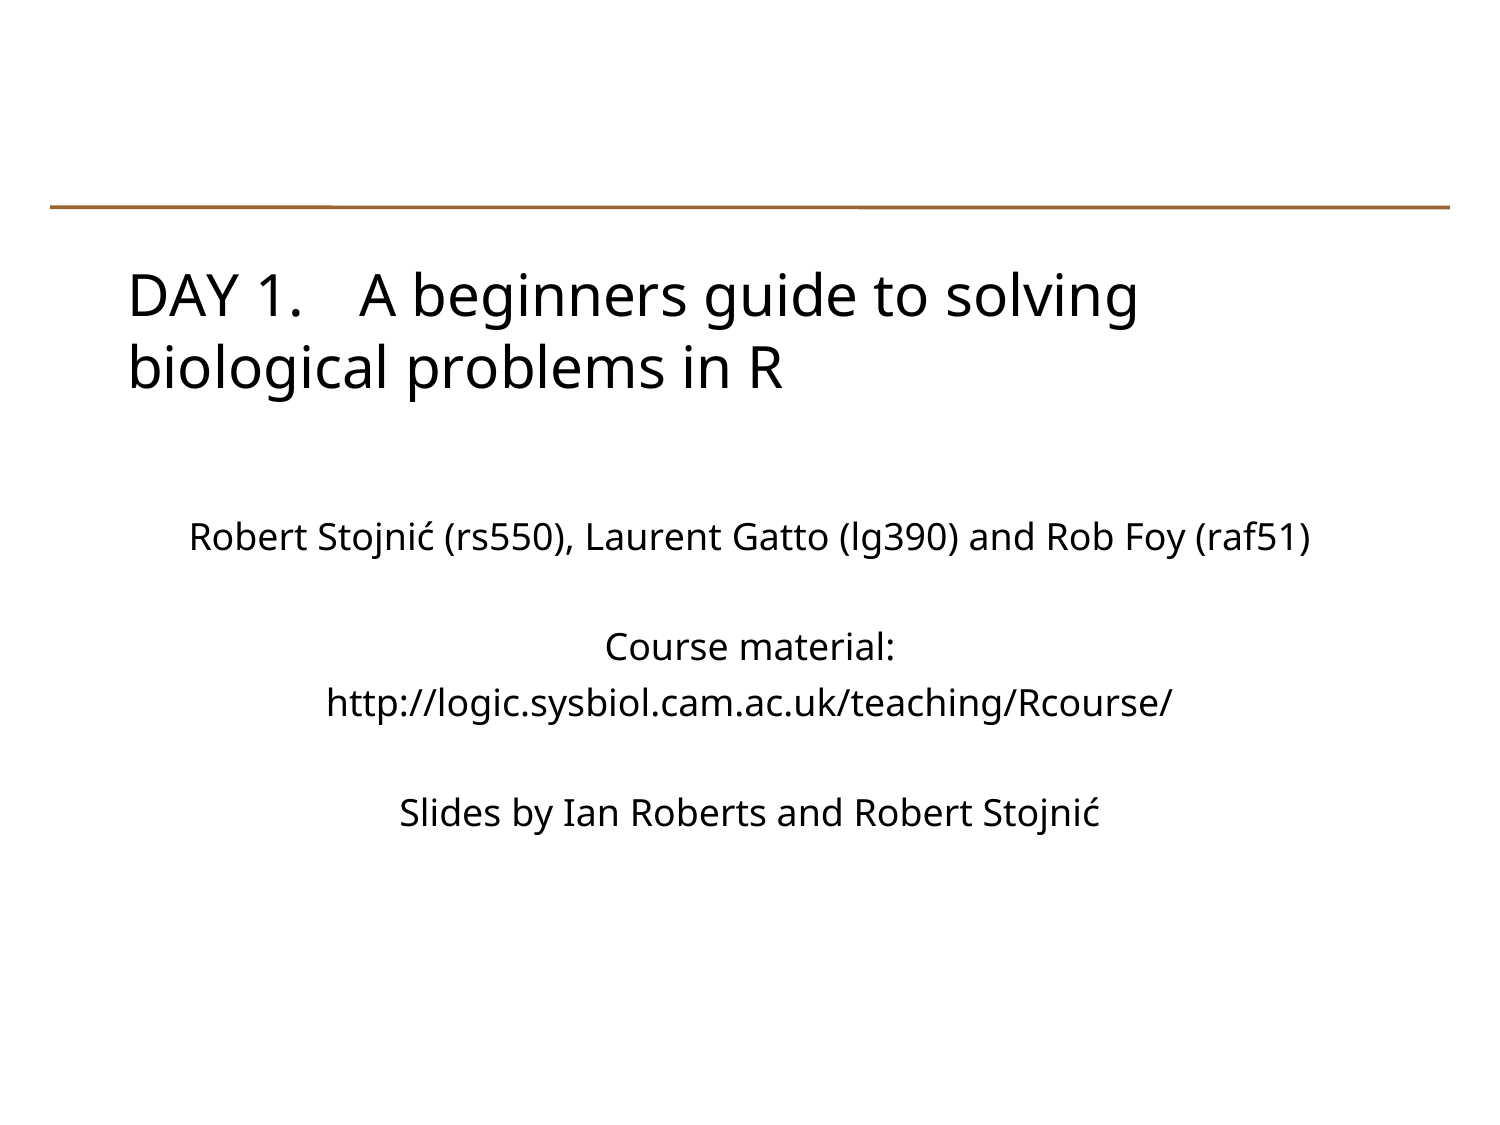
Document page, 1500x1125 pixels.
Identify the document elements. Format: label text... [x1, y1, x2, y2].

text_box DAY 1. A beginners guide to solving biological problems in R [112, 207, 1388, 449]
text_box Robert Stojnić (rs550), Laurent Gatto (lg390) and Rob Foy (raf51) Course material: http://logic.sysbiol.cam.ac.uk/teaching/Rcourse/ Slides by Ian Roberts and Robert Stojnić [85, 512, 1415, 906]
